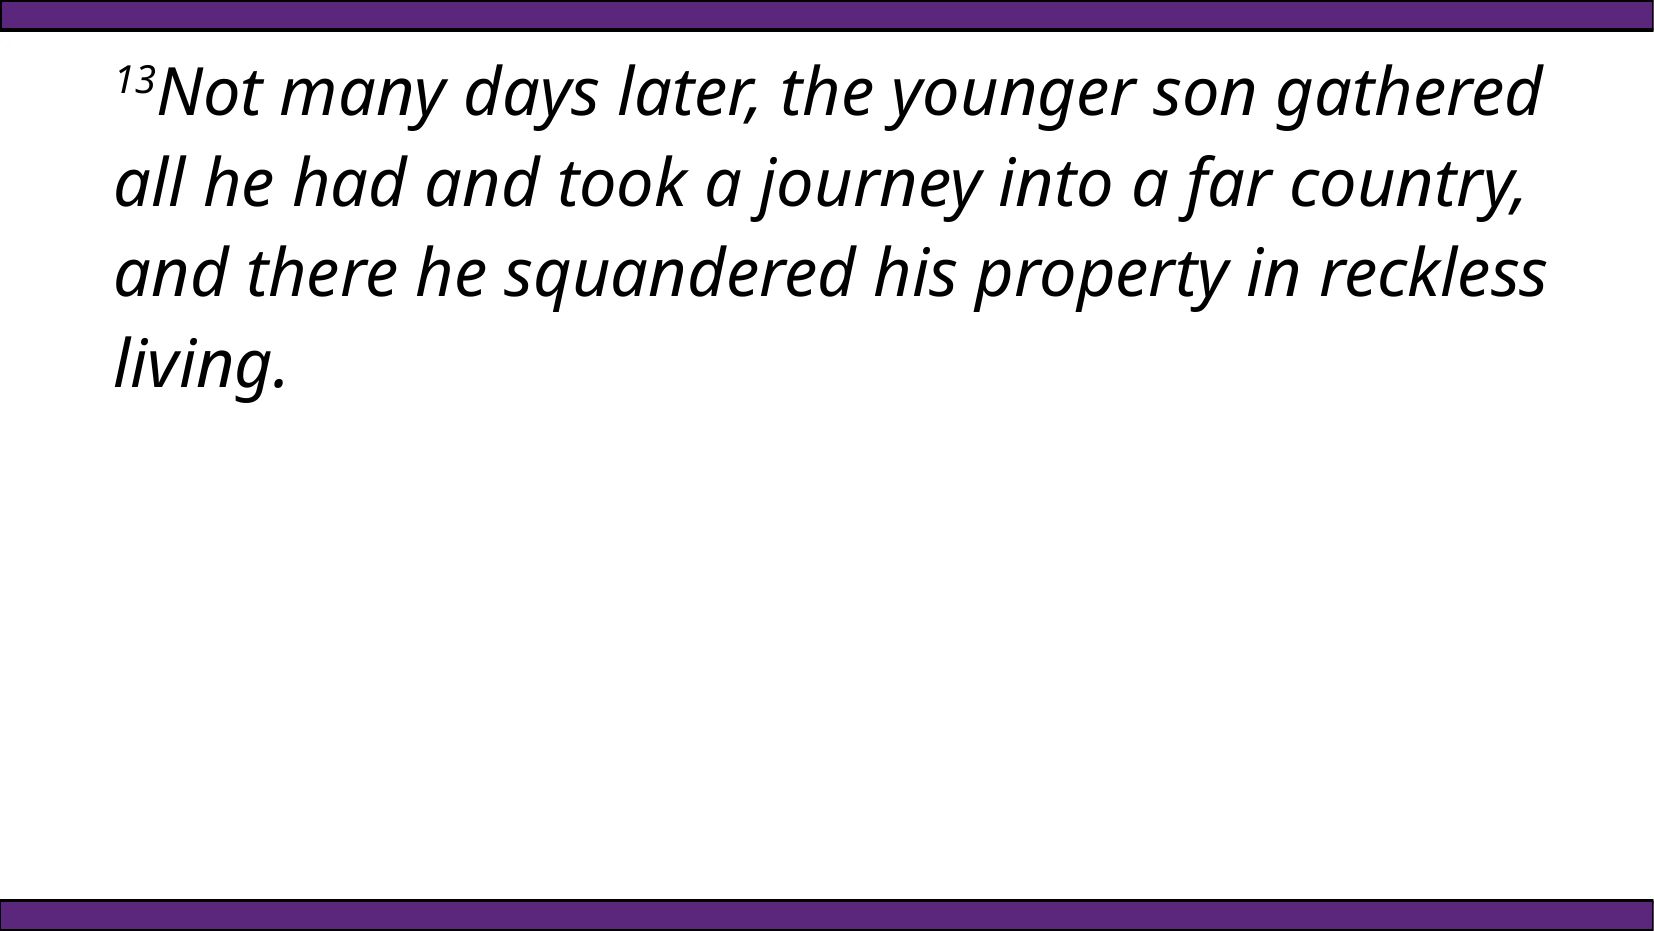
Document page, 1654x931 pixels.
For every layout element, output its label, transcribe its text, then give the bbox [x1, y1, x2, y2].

text_box [0, 0, 1654, 31]
text_box [0, 900, 1654, 931]
picture [0, 31, 1654, 900]
text_box 13Not many days later, the younger son gathered all he had and took a journey into a far country, and there he squandered his property in reckless living. [98, 36, 1591, 407]
